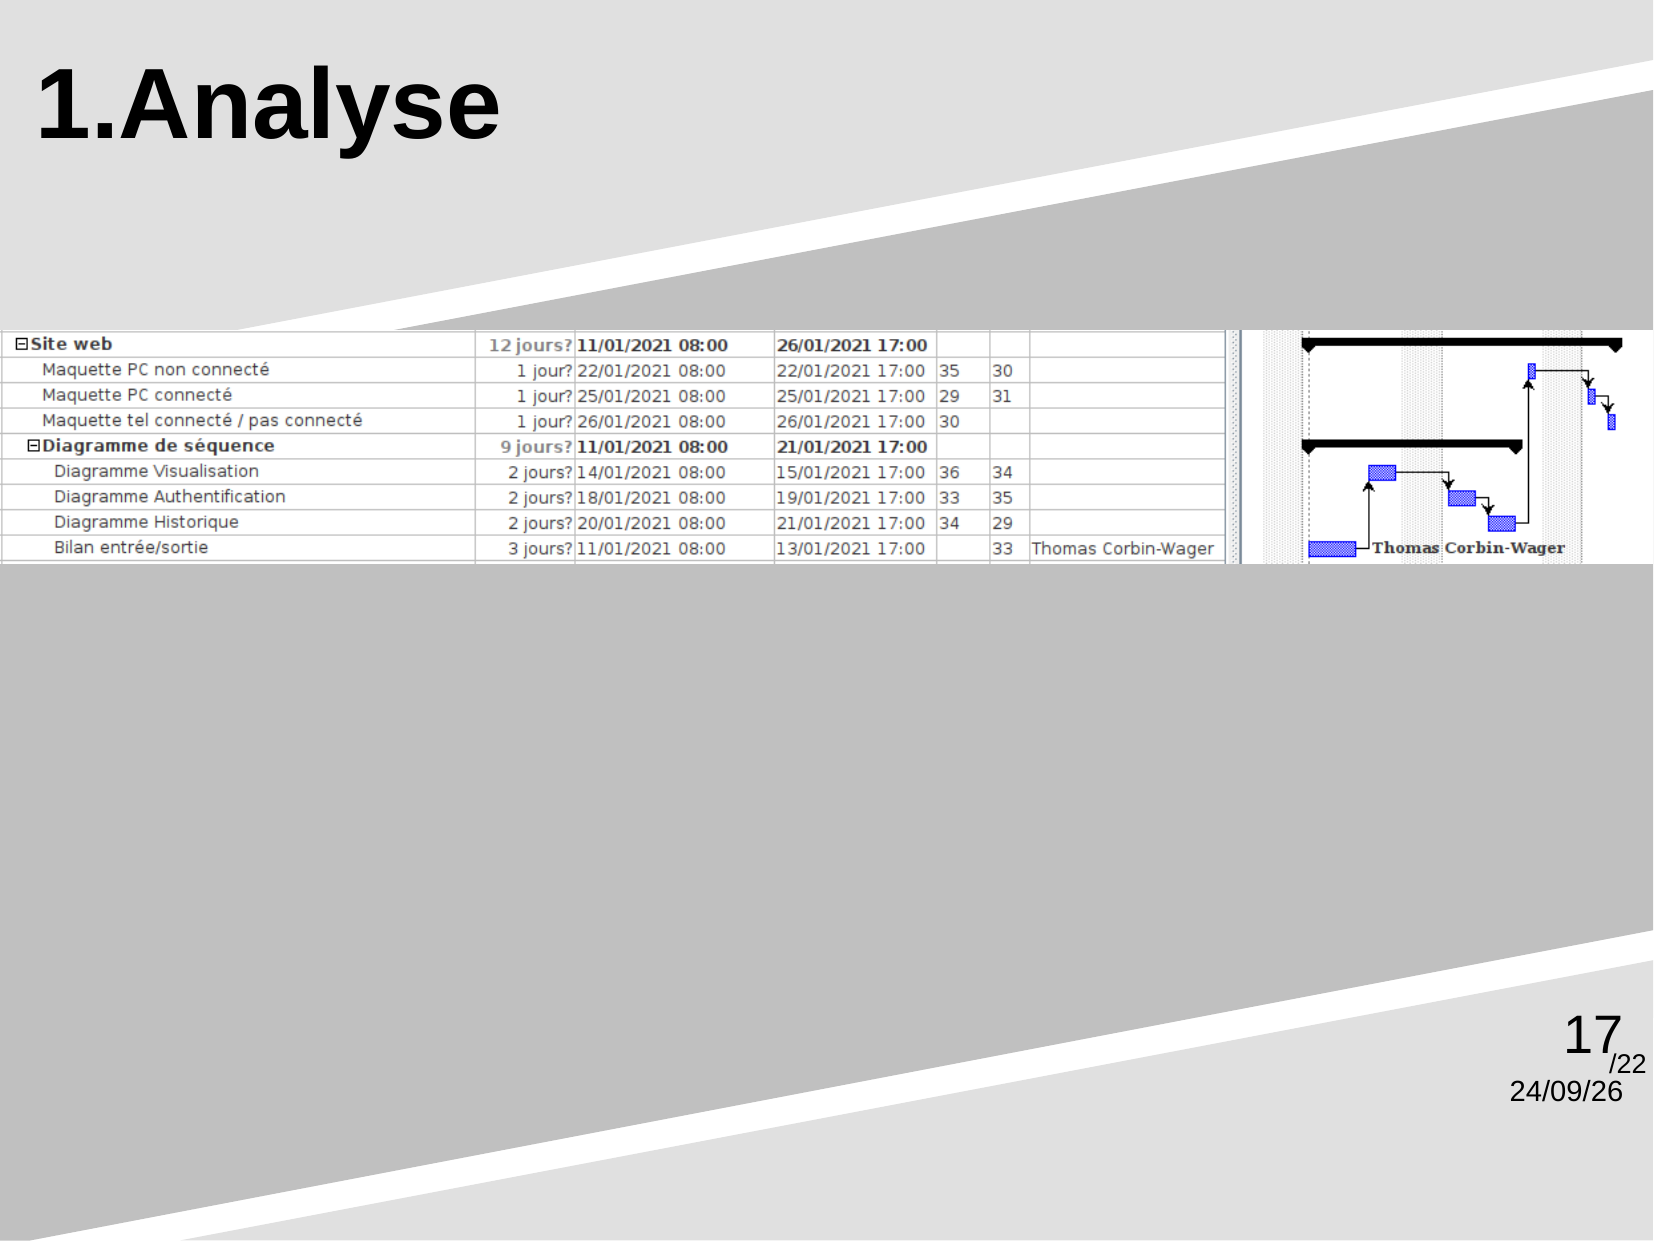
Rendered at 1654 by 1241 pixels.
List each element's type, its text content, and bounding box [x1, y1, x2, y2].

picture [0, 330, 1653, 564]
text_box /22 [1594, 1041, 1653, 1087]
title 1.Analyse [35, 0, 1524, 208]
